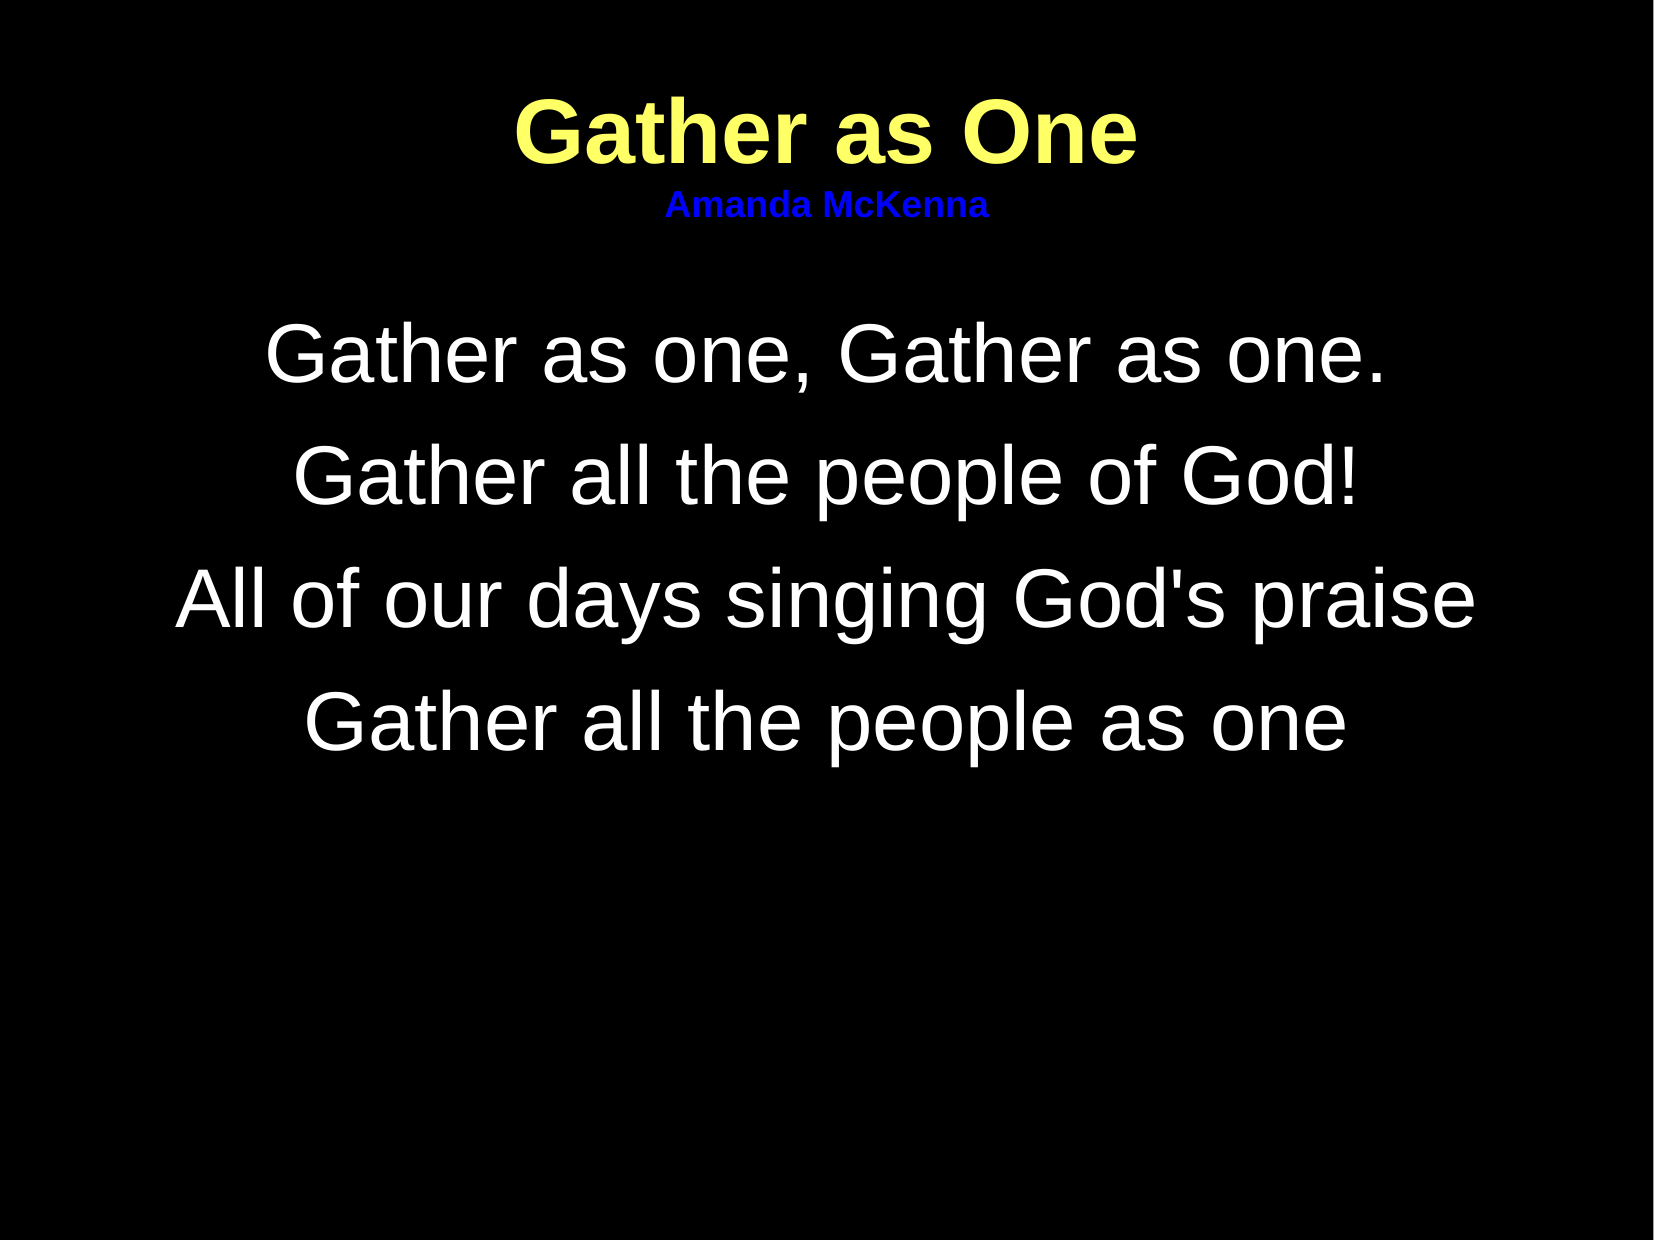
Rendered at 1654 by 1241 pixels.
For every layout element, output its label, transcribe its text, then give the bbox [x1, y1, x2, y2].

list Gather as one, Gather as one. Gather all the people of God! All of our days singing God's praise Gather all the people as one [0, 307, 1654, 1027]
title Gather as One Amanda McKenna [82, 49, 1571, 257]
